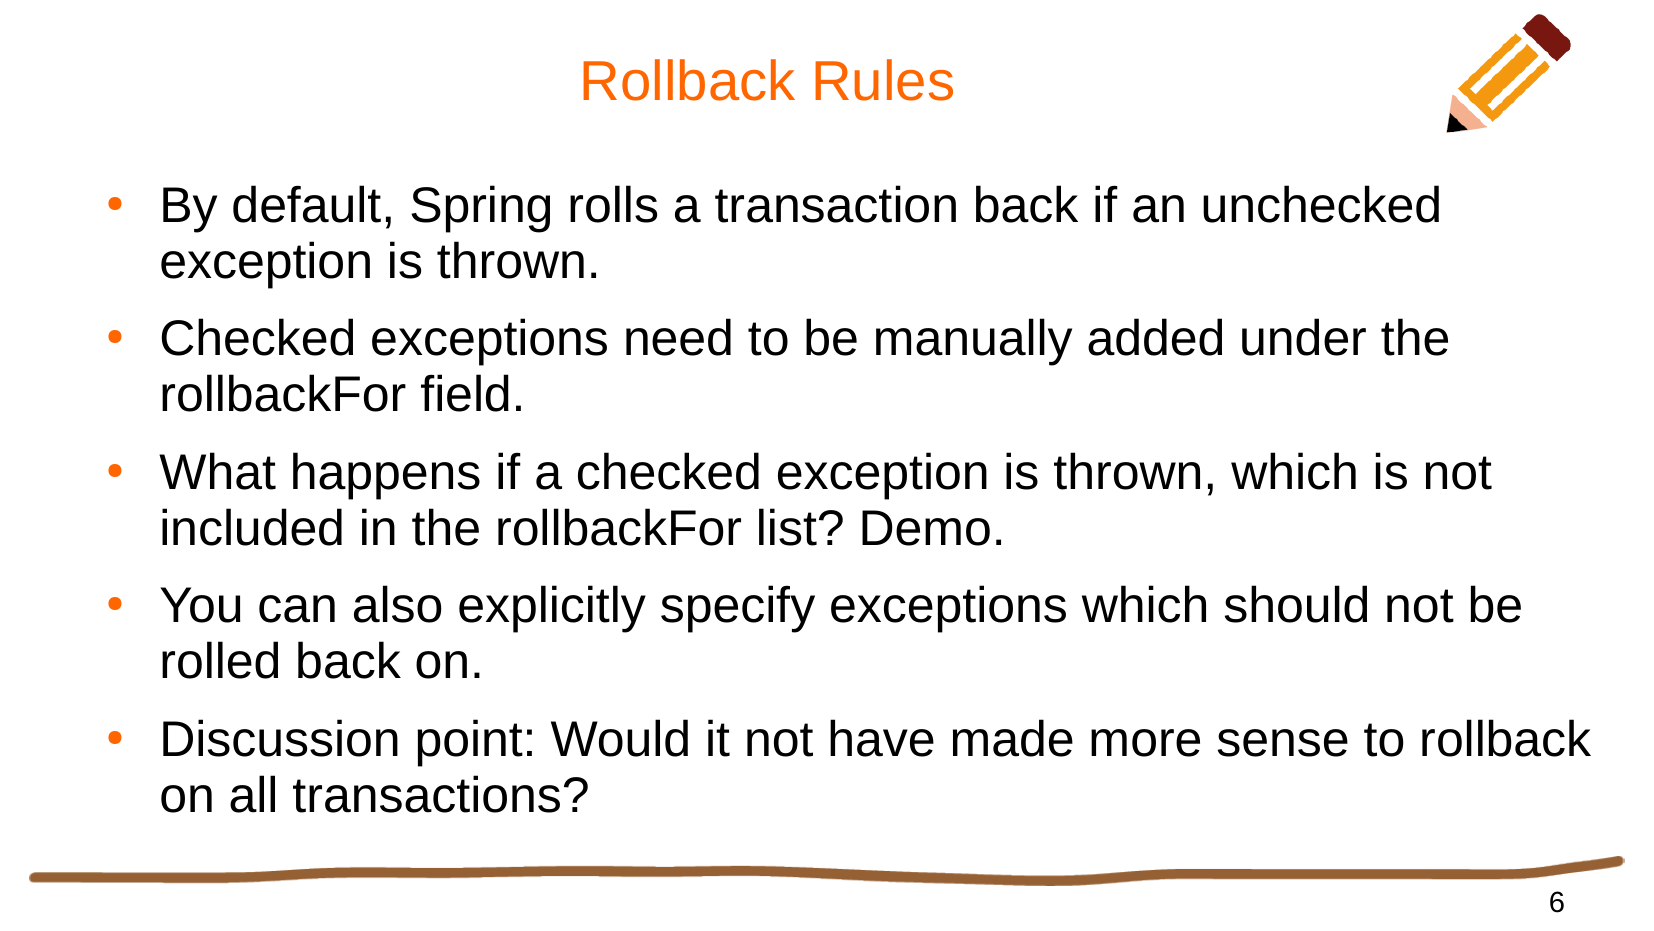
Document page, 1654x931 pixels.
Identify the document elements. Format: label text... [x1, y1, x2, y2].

picture [29, 856, 1625, 886]
list By default, Spring rolls a transaction back if an unchecked exception is thrown. Checked exceptions need to be manually added under the rollbackFor field. What happens if a checked exception is thrown, which is not included in the rollbackFor list? Demo. You can also explicitly specify exceptions which should not be rolled back on. Discussion point: Would it not have made more sense to rollback on all transactions? [88, 177, 1595, 833]
picture [1446, 14, 1571, 133]
title Rollback Rules [88, 29, 1447, 133]
